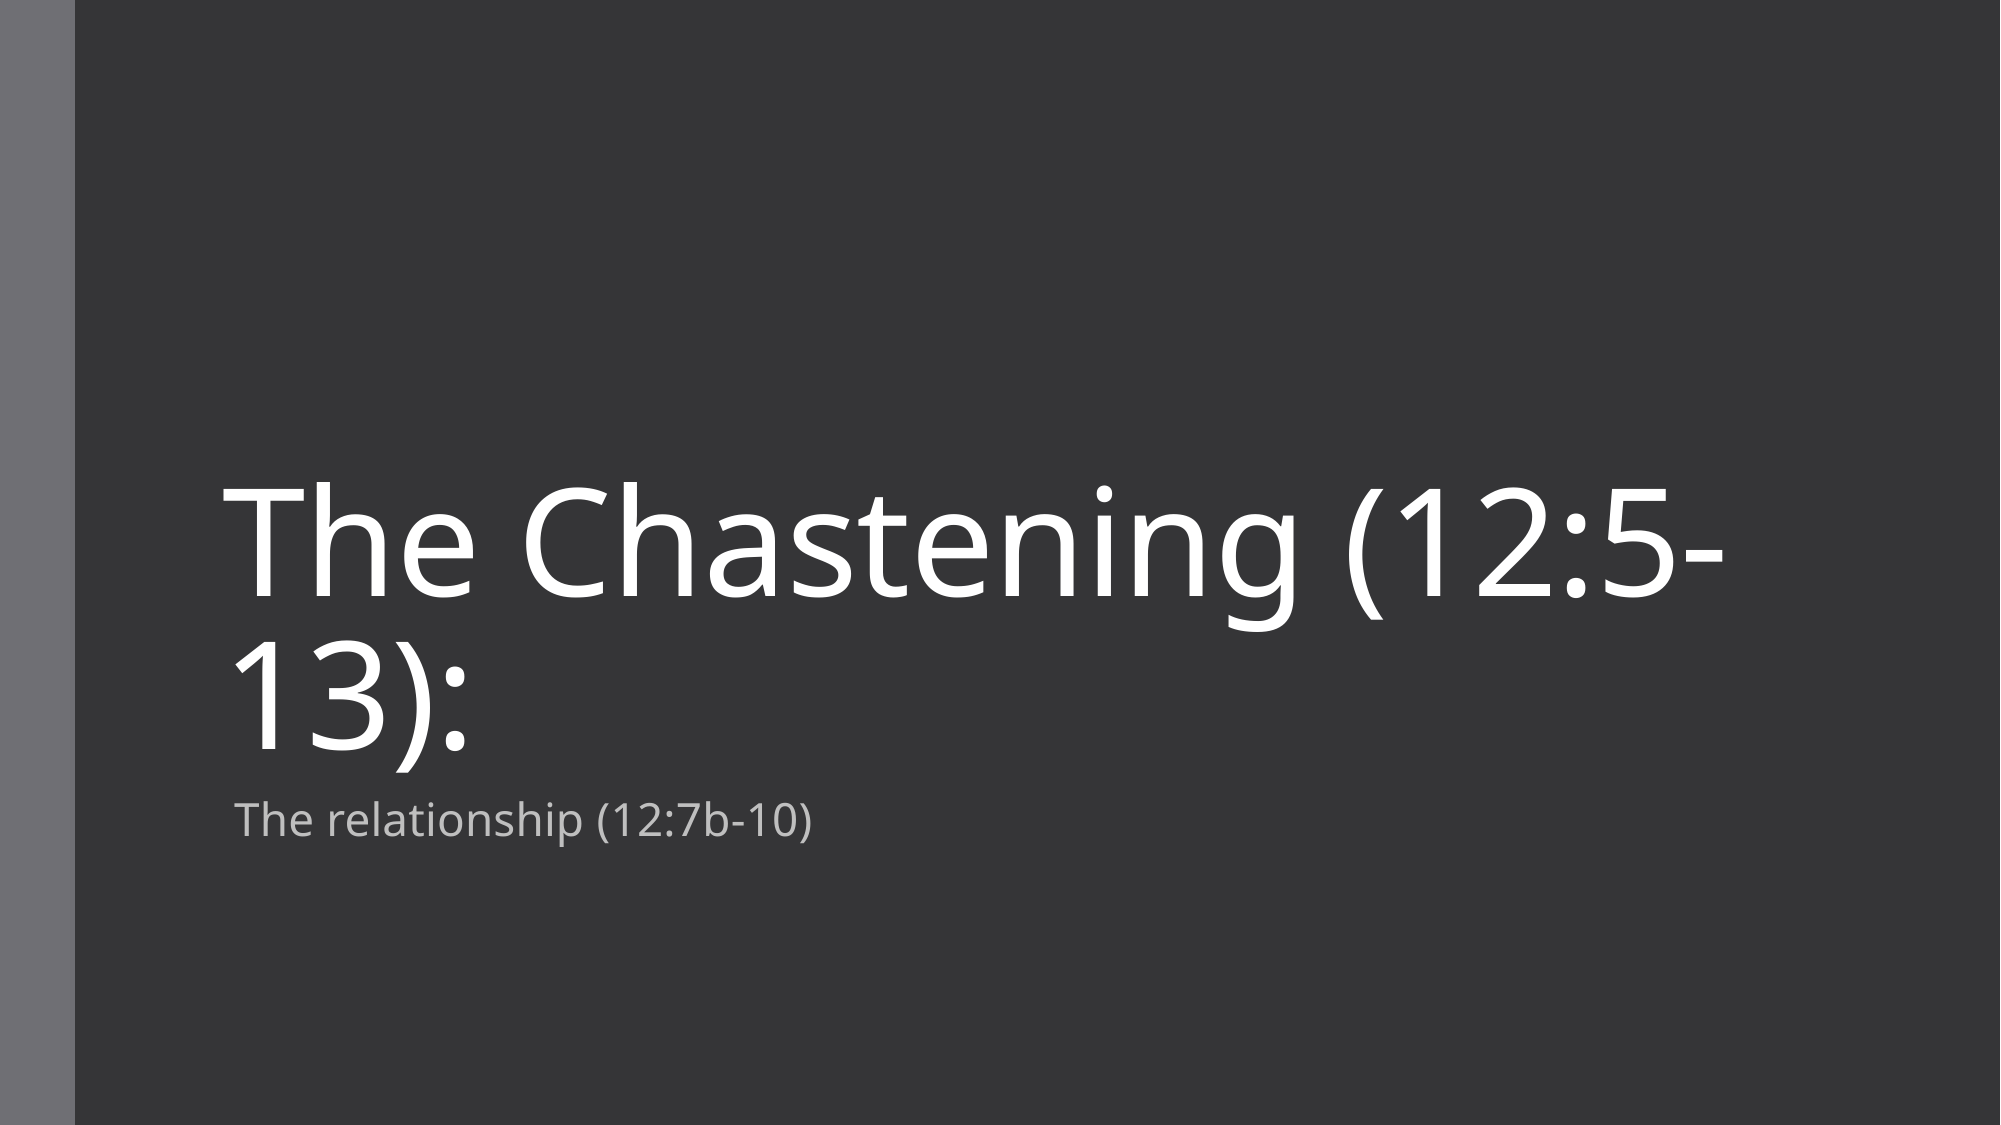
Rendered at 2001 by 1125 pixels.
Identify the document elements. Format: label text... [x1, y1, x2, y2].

title The Chastening (12:5-13): [206, 124, 1752, 787]
subtitle The relationship (12:7b-10) [206, 787, 1752, 1066]
